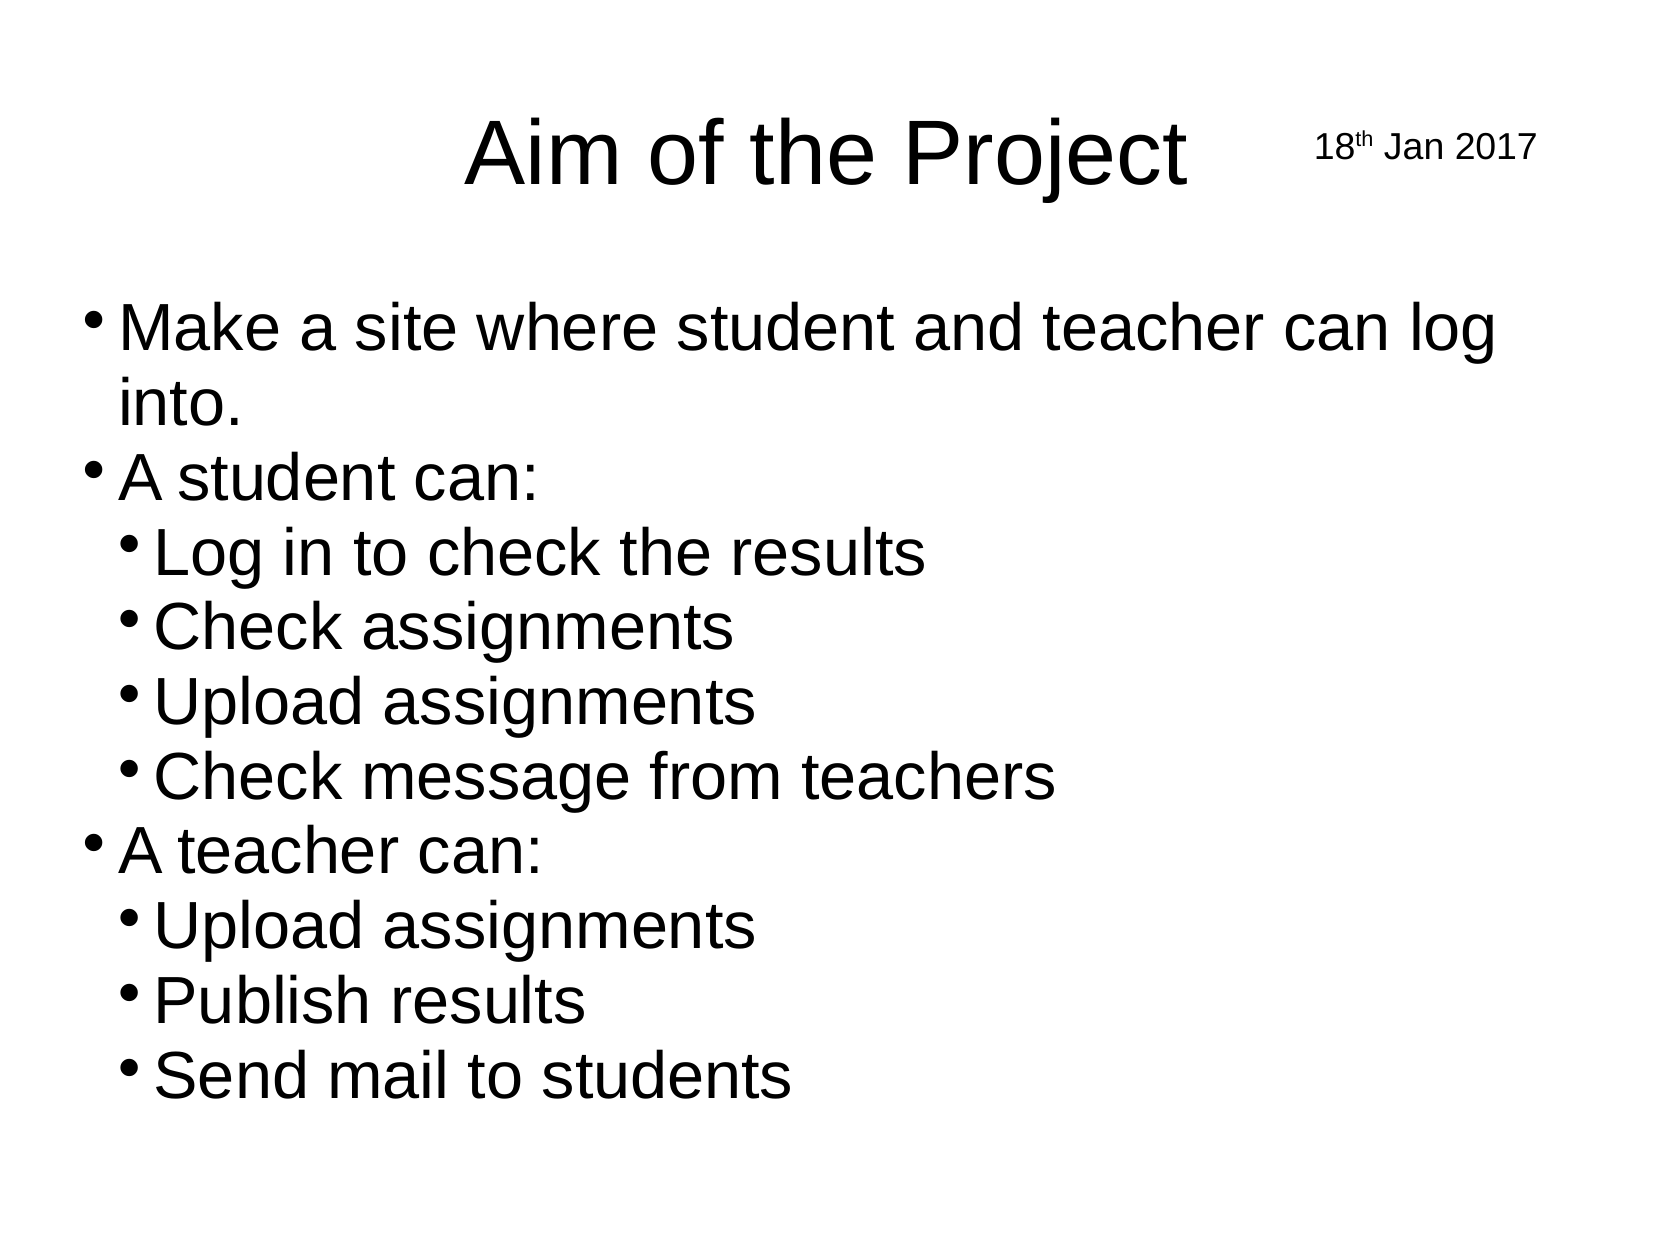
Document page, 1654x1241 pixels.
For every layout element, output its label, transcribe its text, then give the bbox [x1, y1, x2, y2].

text_box 18th Jan 2017 [1299, 118, 1595, 219]
subtitle Make a site where student and teacher can log into. A student can: Log in to check the results Check assignments Upload assignments Check message from teachers A teacher can: Upload assignments Publish results Send mail to students [82, 290, 1571, 1205]
title Aim of the Project [82, 49, 1571, 257]
